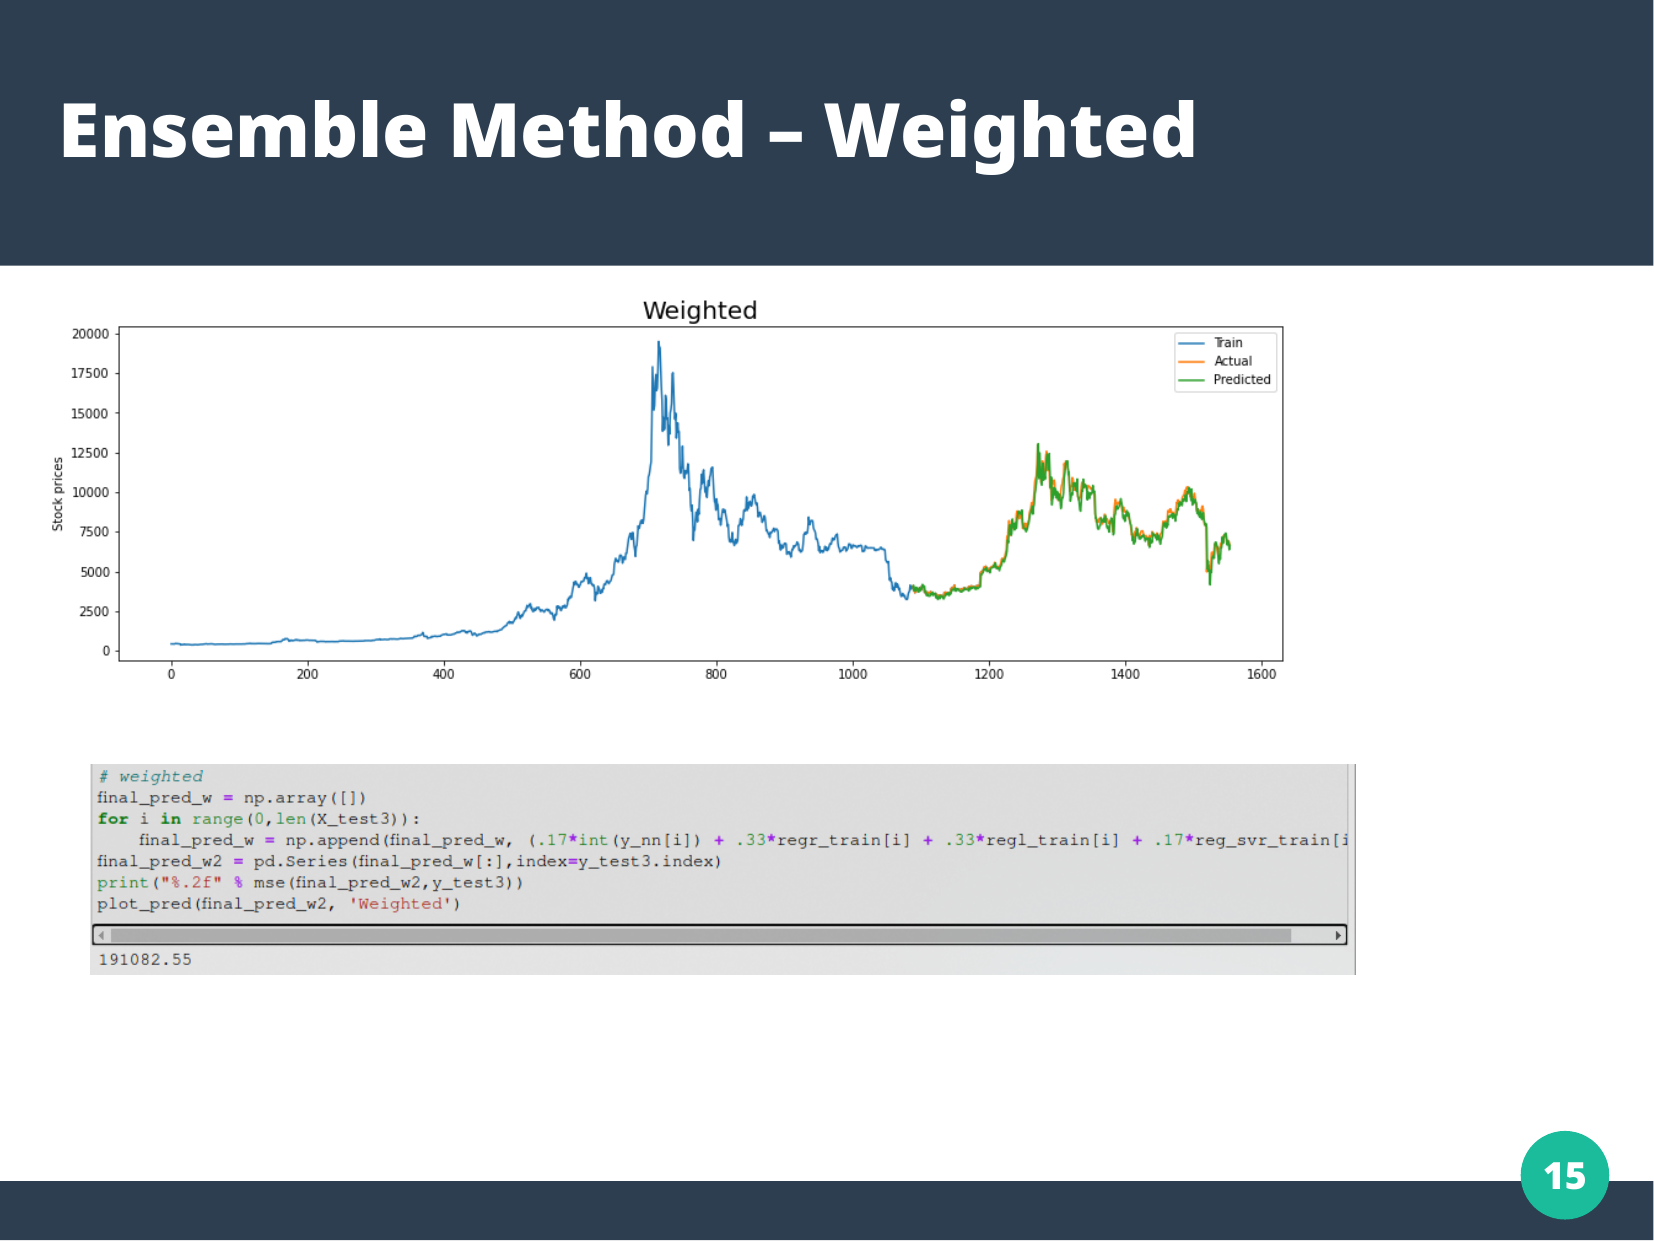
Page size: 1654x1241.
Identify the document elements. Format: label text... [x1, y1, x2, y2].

picture [45, 292, 1291, 691]
picture [90, 764, 1356, 976]
title Ensemble Method – Weighted [59, 49, 1595, 207]
